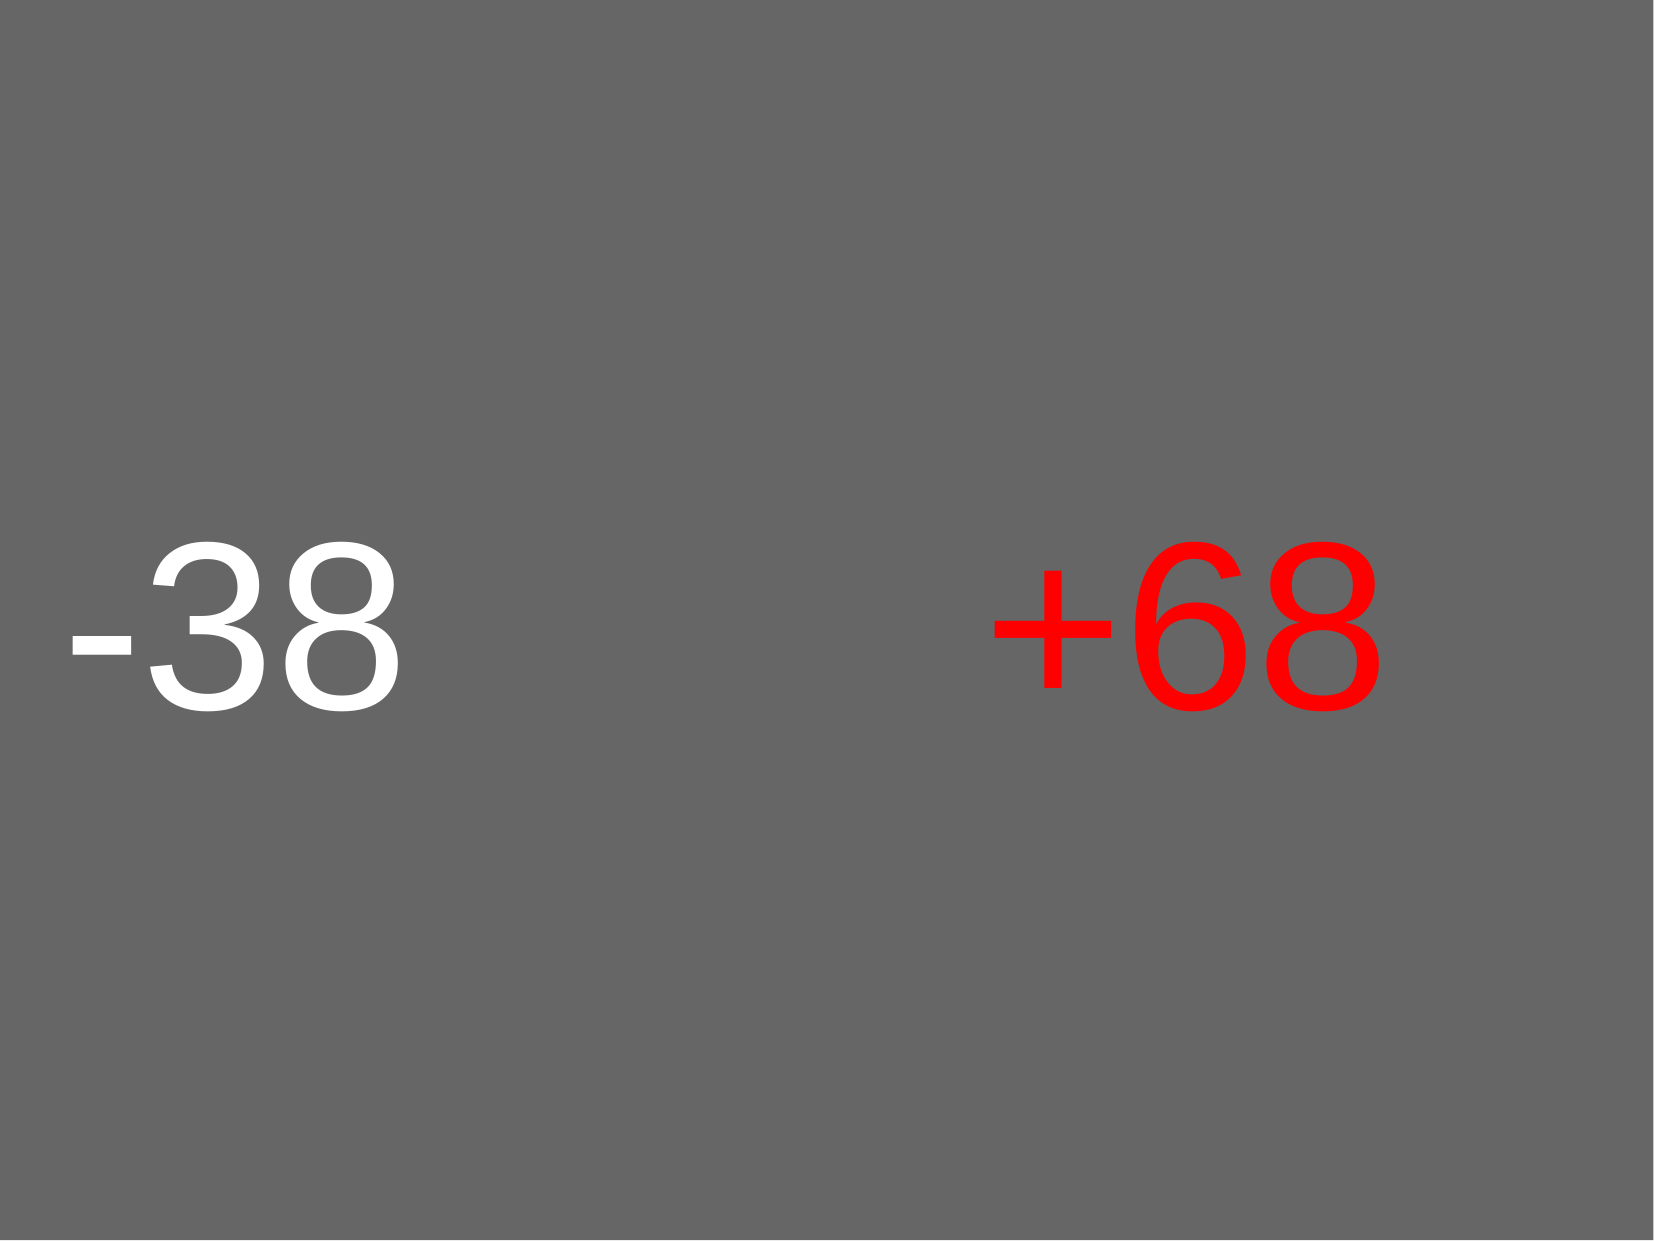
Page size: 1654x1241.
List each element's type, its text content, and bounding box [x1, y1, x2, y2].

text_box +68 [968, 485, 1560, 768]
text_box [0, 0, 1654, 1241]
text_box -38 [47, 485, 674, 768]
